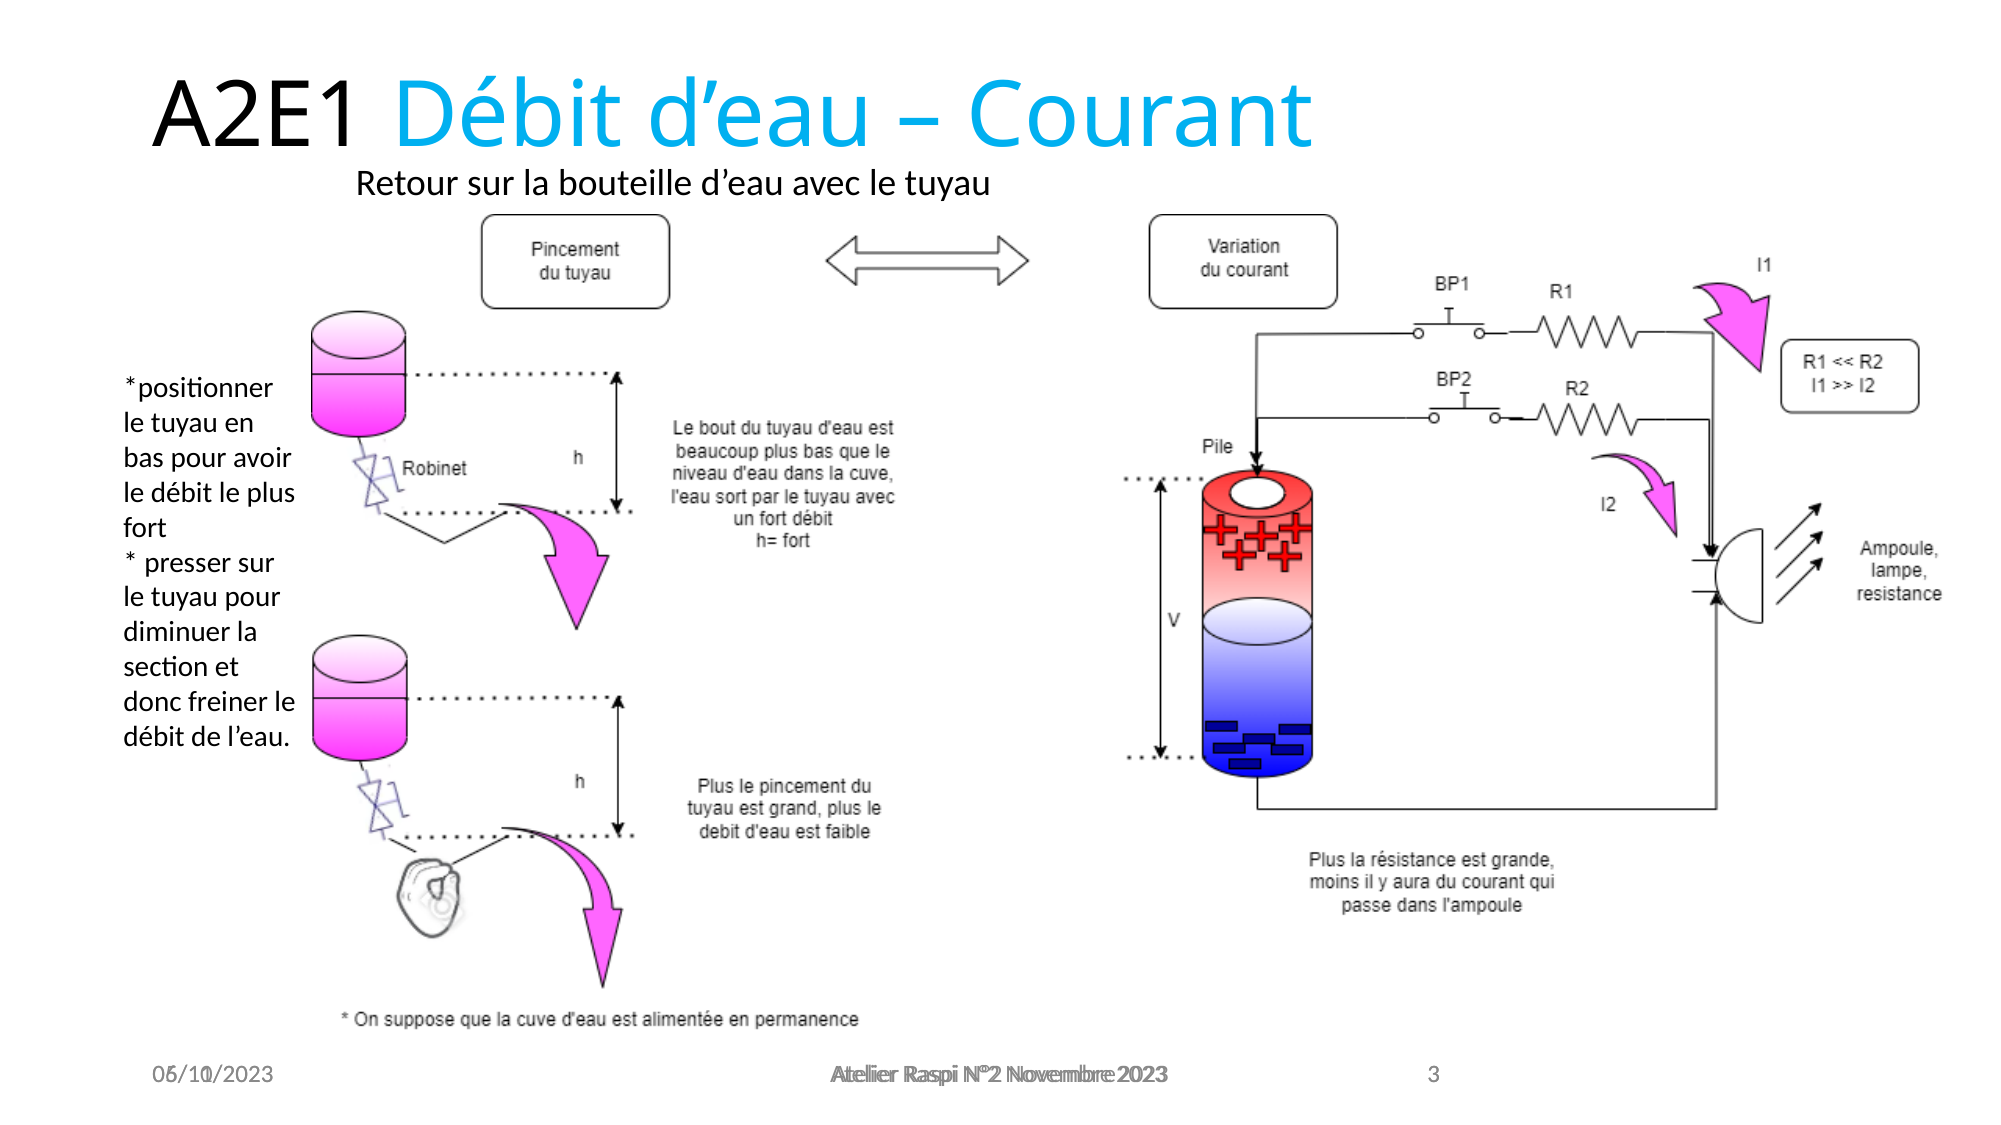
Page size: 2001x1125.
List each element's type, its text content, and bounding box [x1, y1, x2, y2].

text_box 06/11/2023 [137, 1042, 588, 1103]
text_box Atelier Raspi N°2 Novembre 2023 [662, 1042, 1338, 1103]
text_box [1412, 1042, 1863, 1103]
text_box A2E1 Débit d’eau – Courant [137, 59, 1863, 164]
text_box Retour sur la bouteille d’eau avec le tuyau [340, 150, 1015, 257]
picture [311, 214, 1948, 1045]
text_box *positionner le tuyau en bas pour avoir le débit le plus fort * presser sur le tuyau pour diminuer la section et donc freiner le débit de l’eau. [108, 360, 311, 765]
